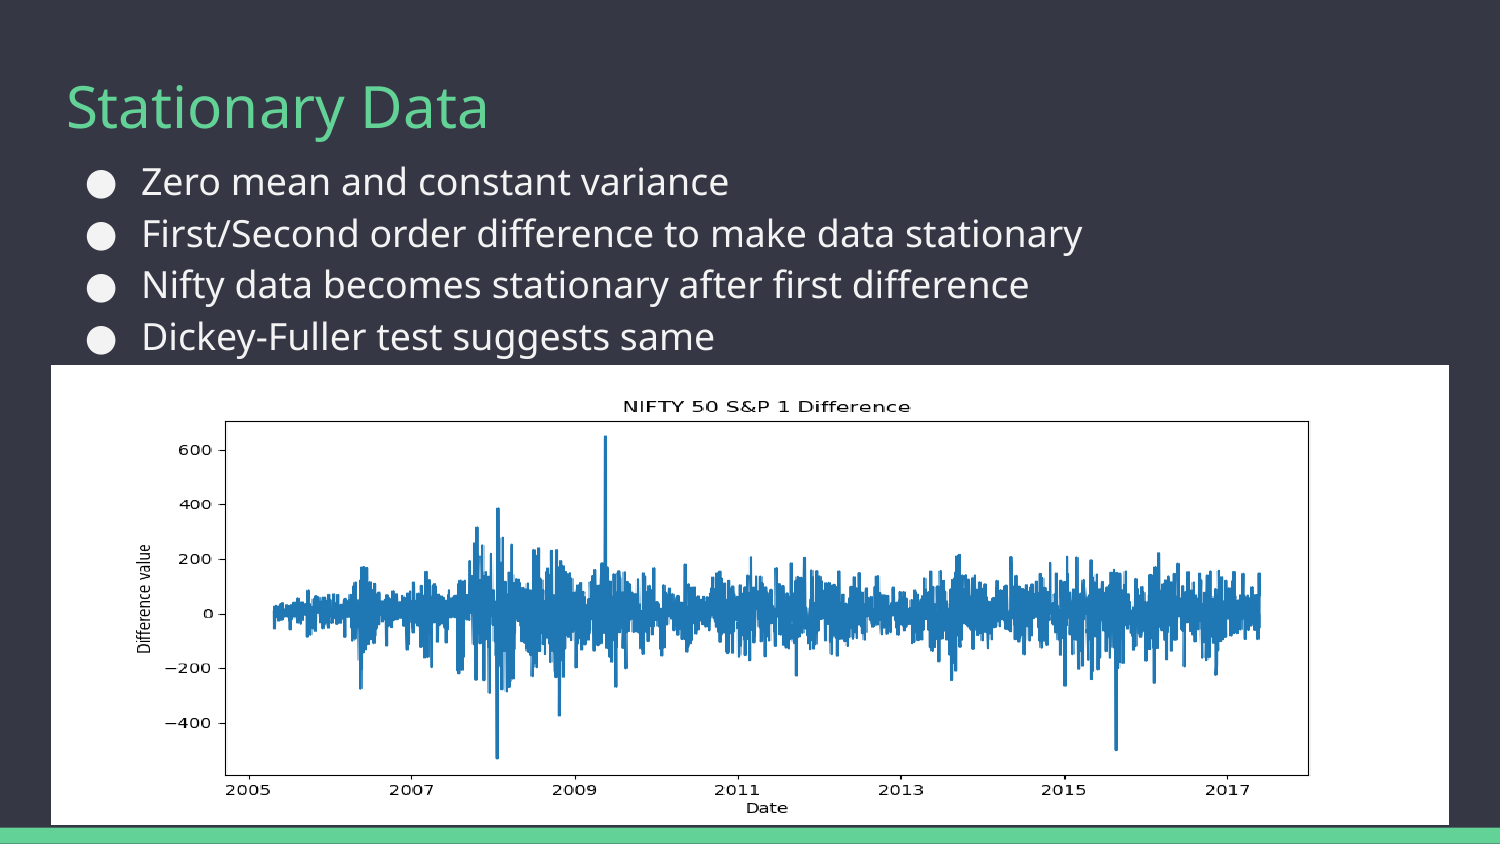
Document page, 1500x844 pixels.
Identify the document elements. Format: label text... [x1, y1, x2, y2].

title Stationary Data [51, 55, 1449, 136]
list Zero mean and constant variance First/Second order difference to make data stationary Nifty data becomes stationary after first difference Dickey-Fuller test suggests same [51, 136, 1449, 365]
picture [51, 365, 1449, 825]
